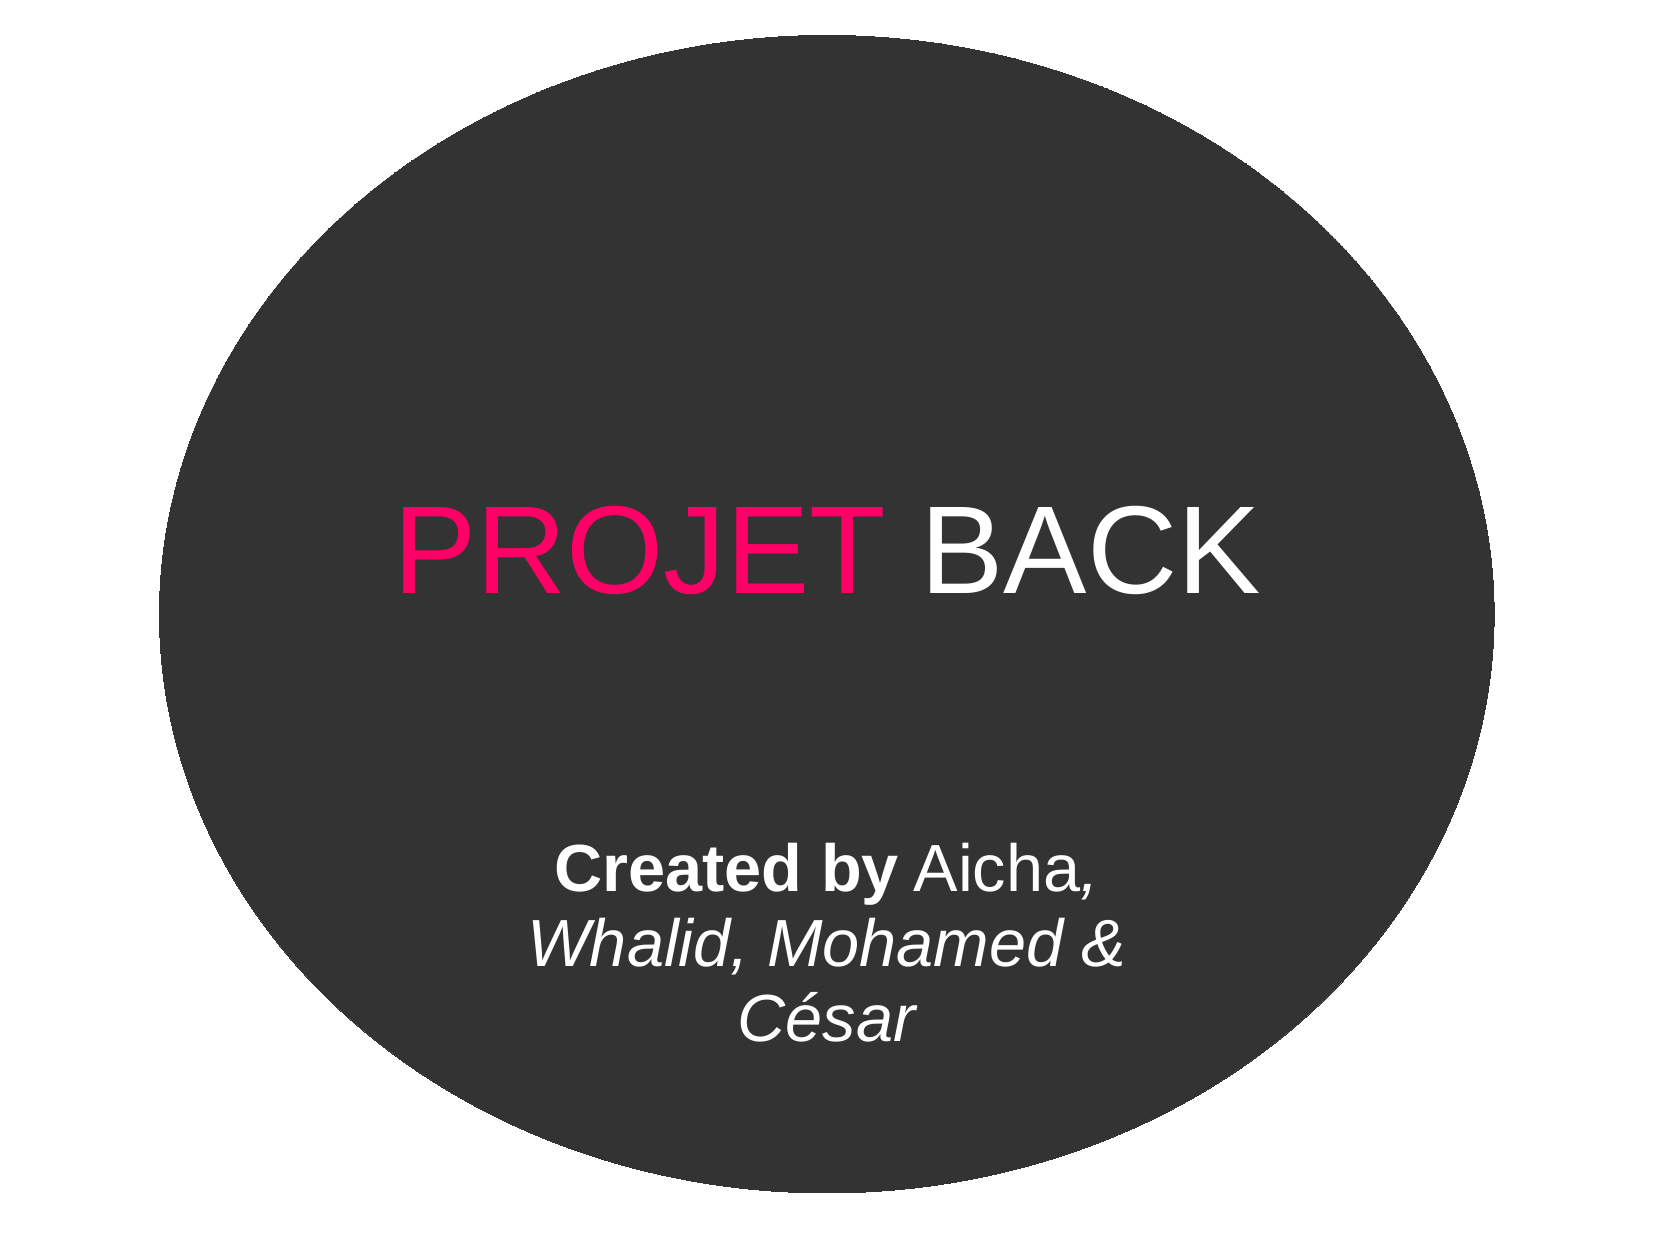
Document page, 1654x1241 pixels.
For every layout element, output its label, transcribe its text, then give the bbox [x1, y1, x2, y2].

title PROJET BACK [94, 108, 1560, 993]
text_box [503, 35, 1151, 108]
text_box [322, 993, 1332, 1193]
subtitle Created by Aicha, Whalid, Mohamed & César [454, 831, 1199, 1056]
